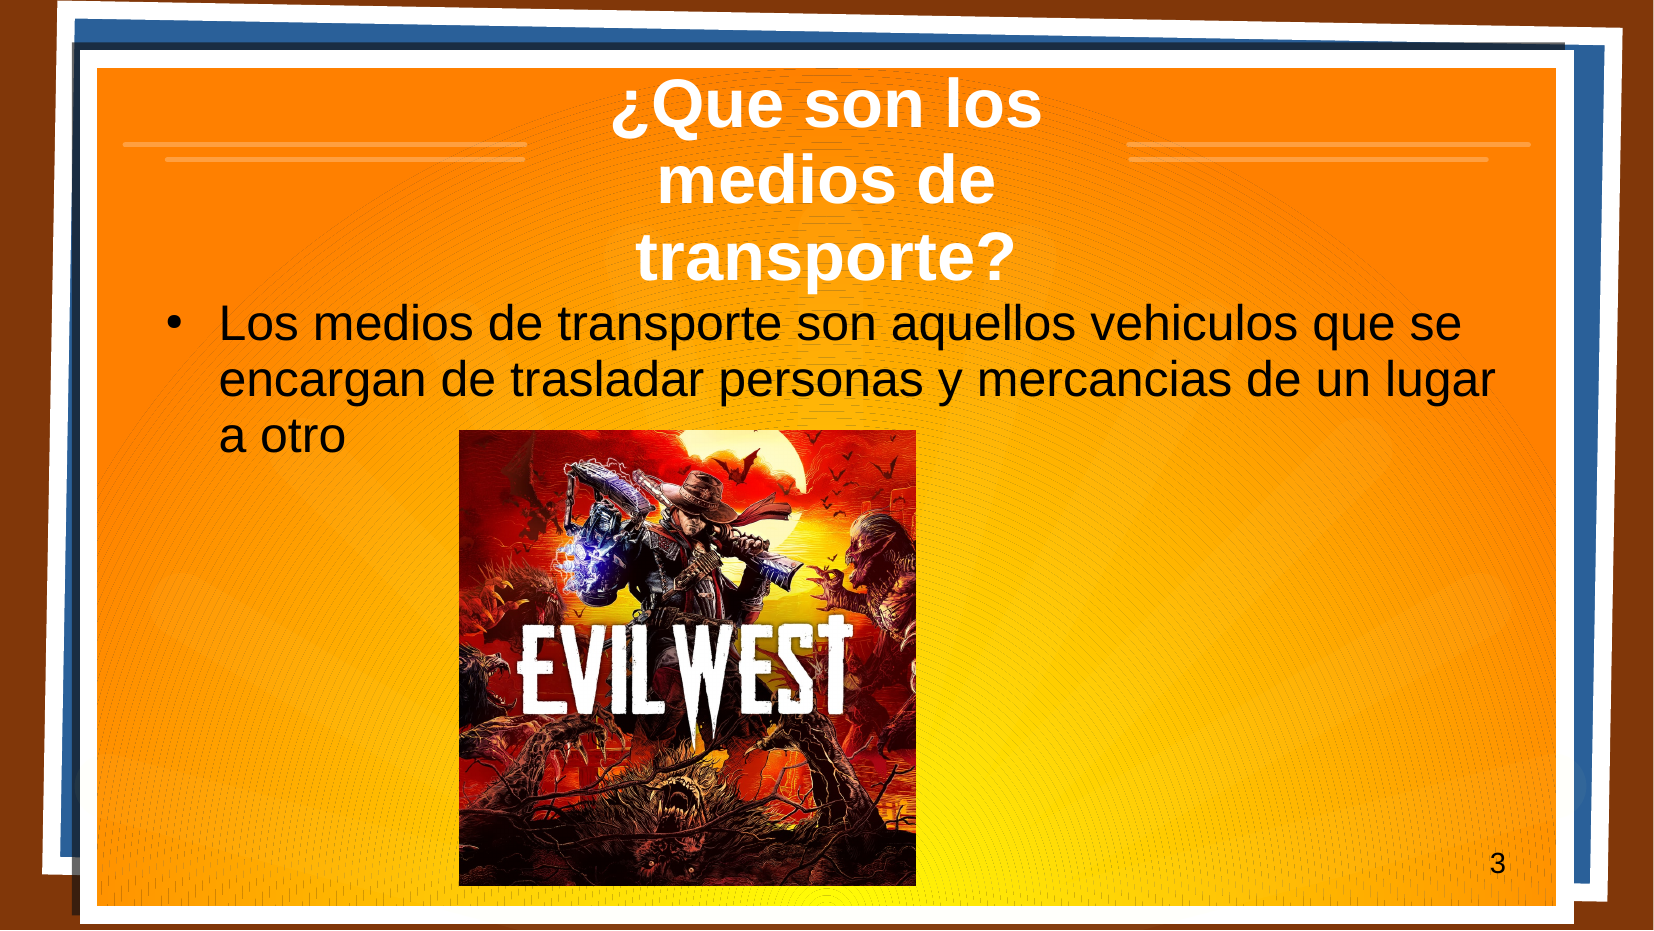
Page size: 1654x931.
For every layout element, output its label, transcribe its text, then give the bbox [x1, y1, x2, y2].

title ¿Que son los medios de transporte? [531, 64, 1123, 295]
picture [459, 430, 916, 886]
list Los medios de transporte son aquellos vehiculos que se encargan de trasladar personas y mercancias de un lugar a otro [147, 295, 1506, 886]
